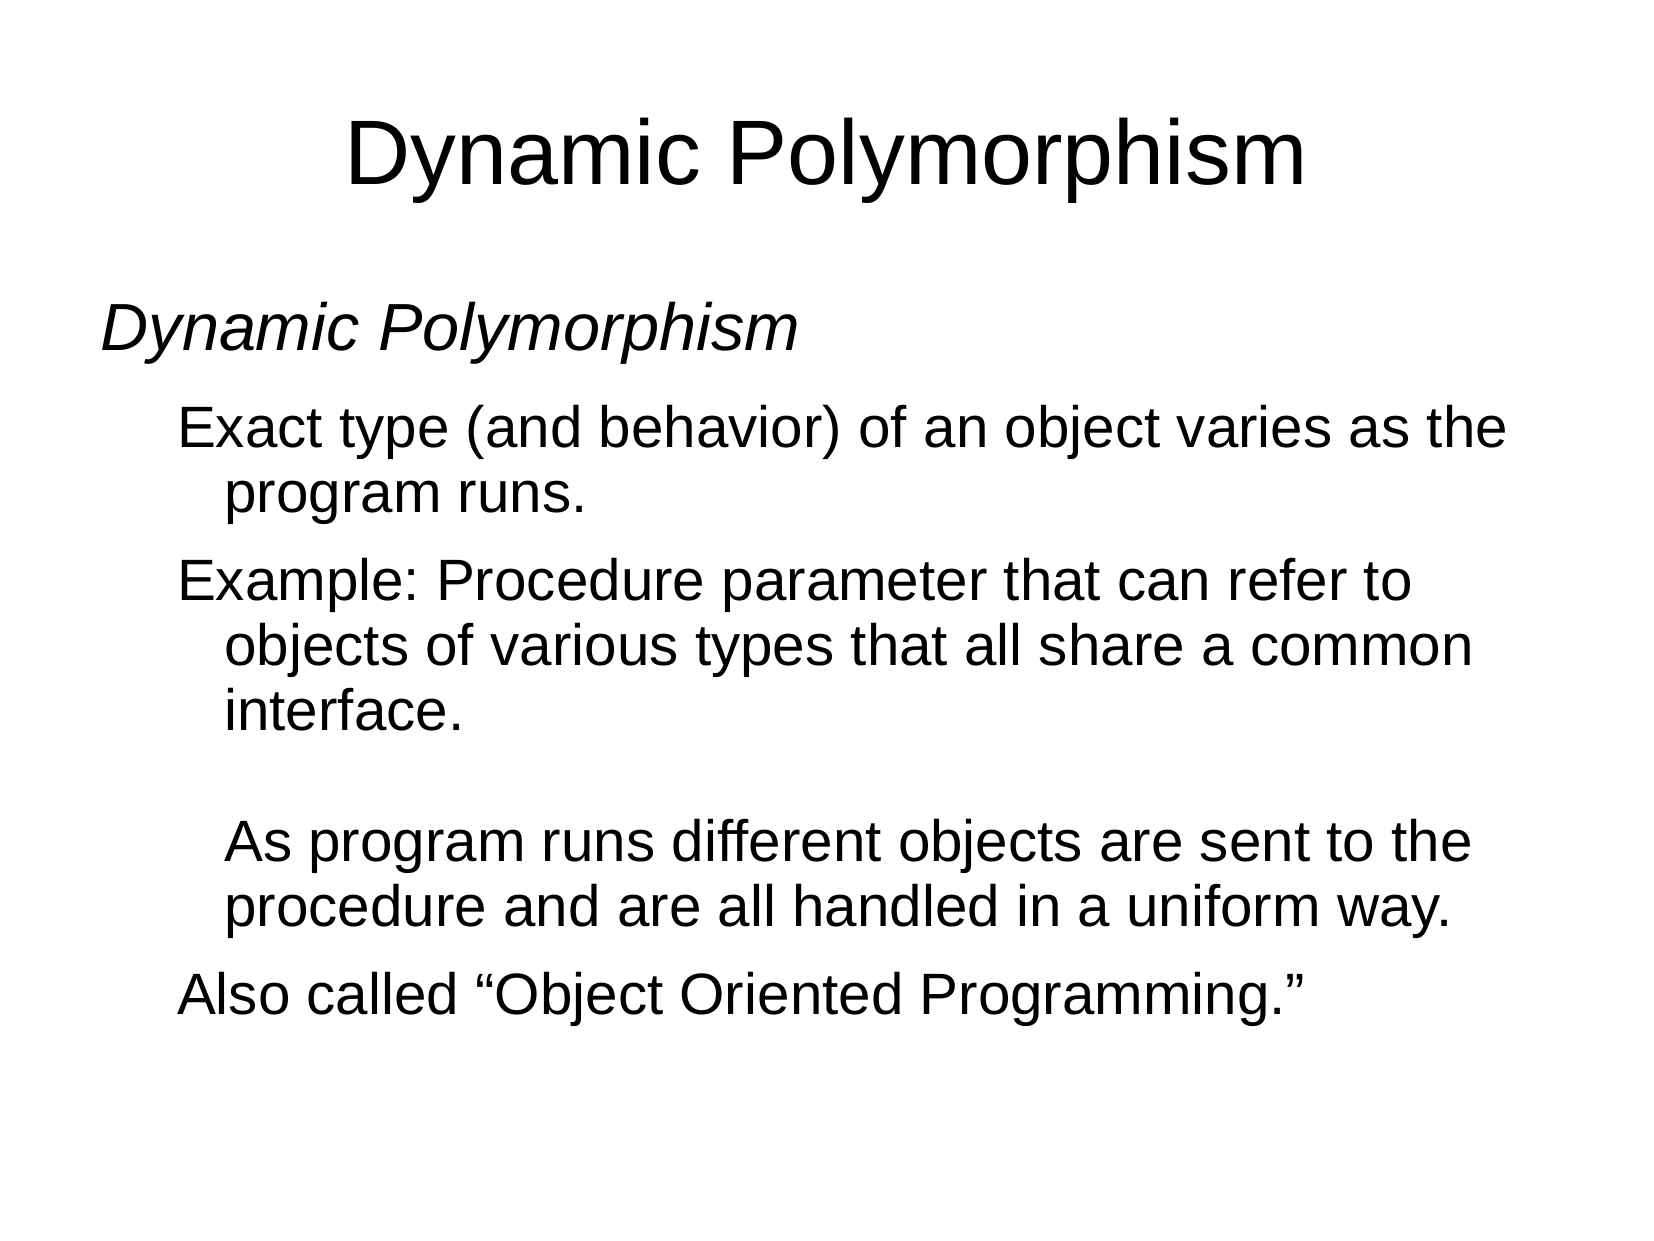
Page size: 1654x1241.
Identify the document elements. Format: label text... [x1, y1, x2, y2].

list Dynamic Polymorphism Exact type (and behavior) of an object varies as the program runs. Example: Procedure parameter that can refer to objects of various types that all share a common interface. As program runs different objects are sent to the procedure and are all handled in a uniform way. Also called “Object Oriented Programming.” [82, 290, 1571, 1094]
title Dynamic Polymorphism [82, 49, 1571, 257]
